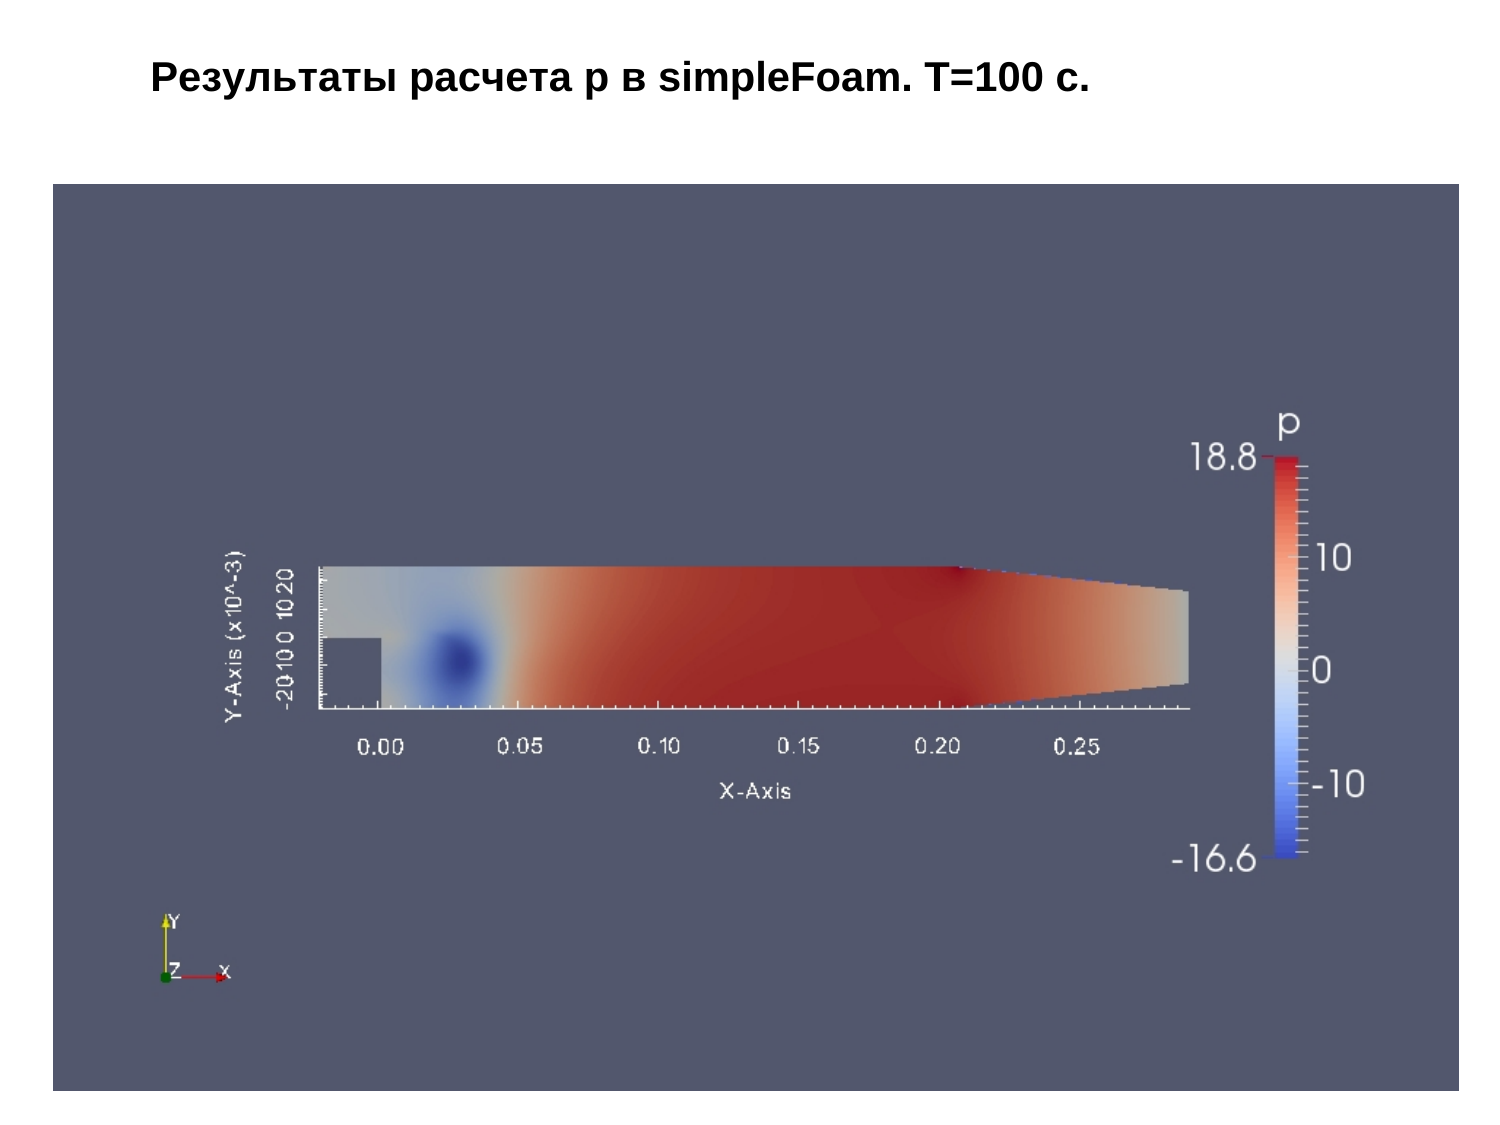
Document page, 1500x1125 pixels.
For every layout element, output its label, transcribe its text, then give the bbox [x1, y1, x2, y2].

text_box Результаты расчета p в simpleFoam. T=100 с. [135, 42, 1447, 138]
picture [53, 184, 1459, 1091]
